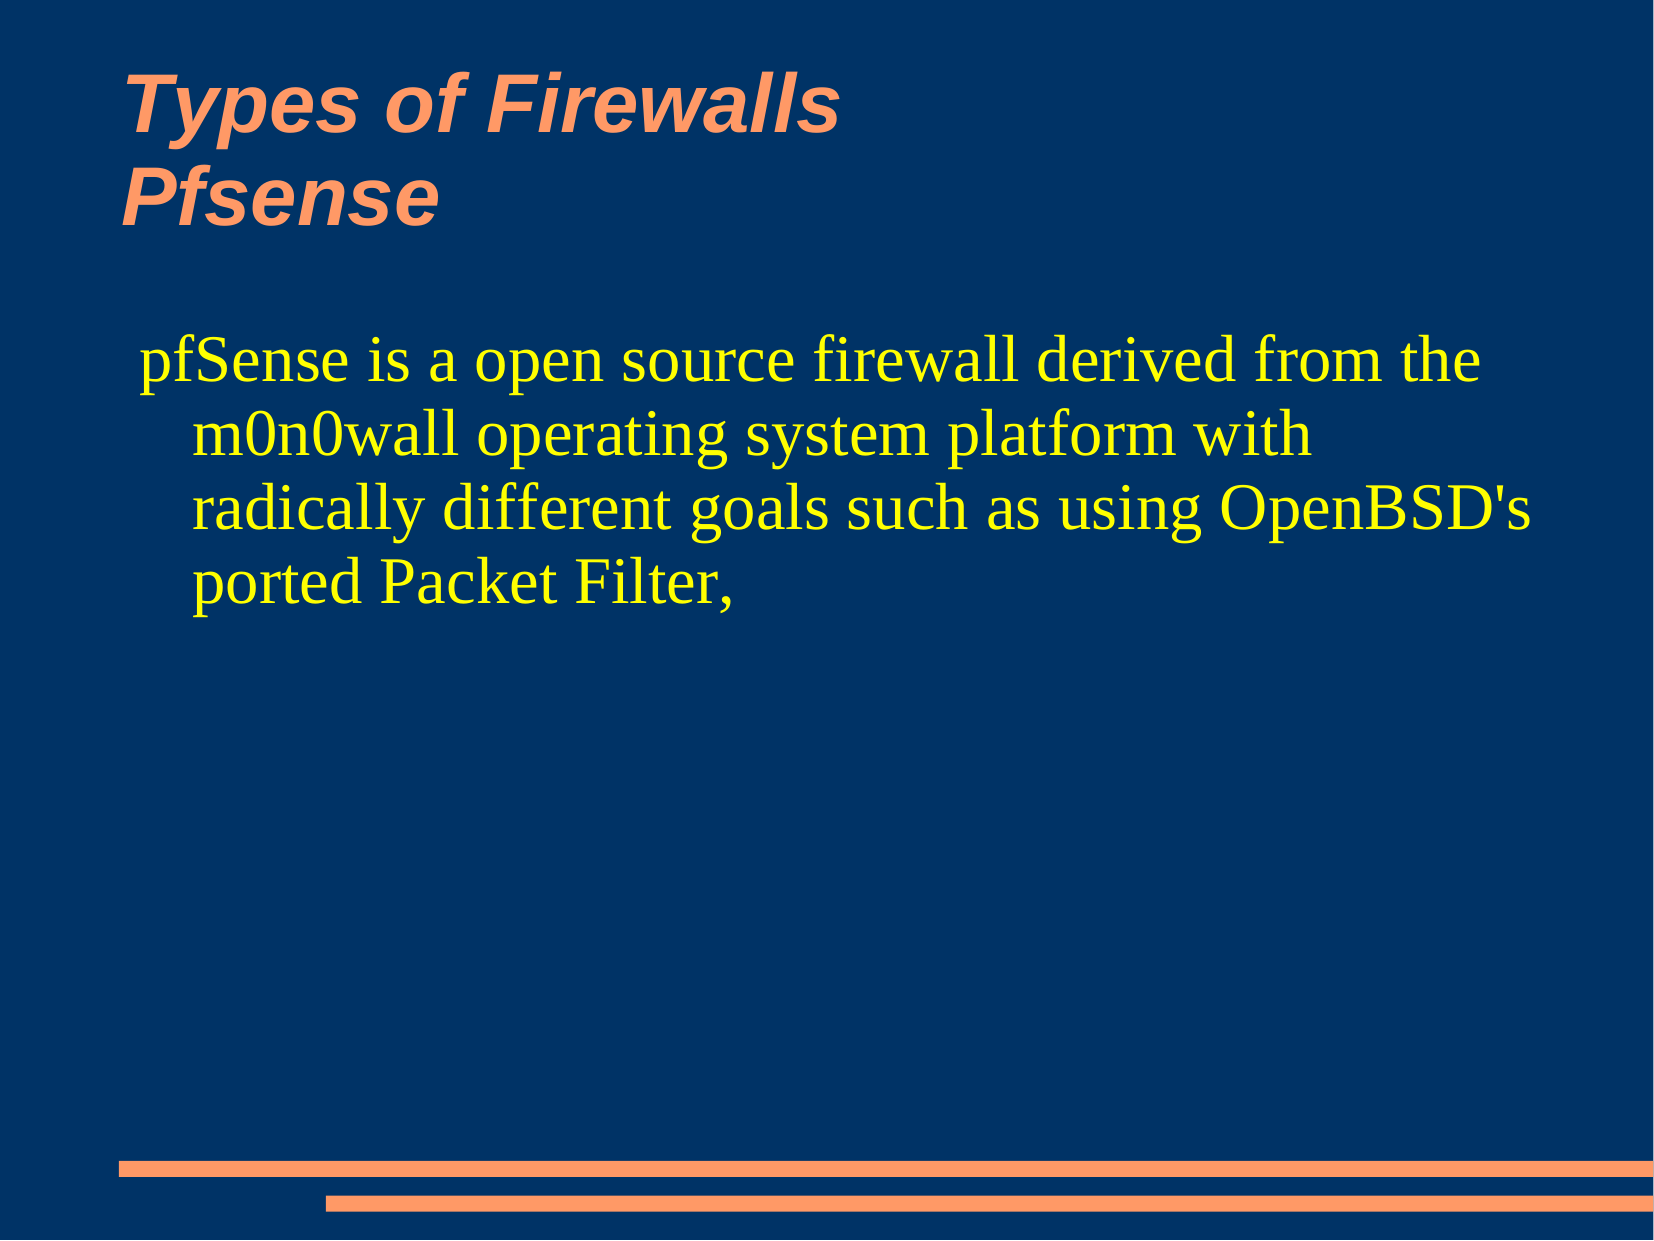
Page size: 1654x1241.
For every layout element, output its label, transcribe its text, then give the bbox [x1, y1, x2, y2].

title Types of Firewalls Pfsense [121, 46, 1534, 254]
list pfSense is a open source firewall derived from the m0n0wall operating system platform with radically different goals such as using OpenBSD's ported Packet Filter, [121, 322, 1561, 1133]
